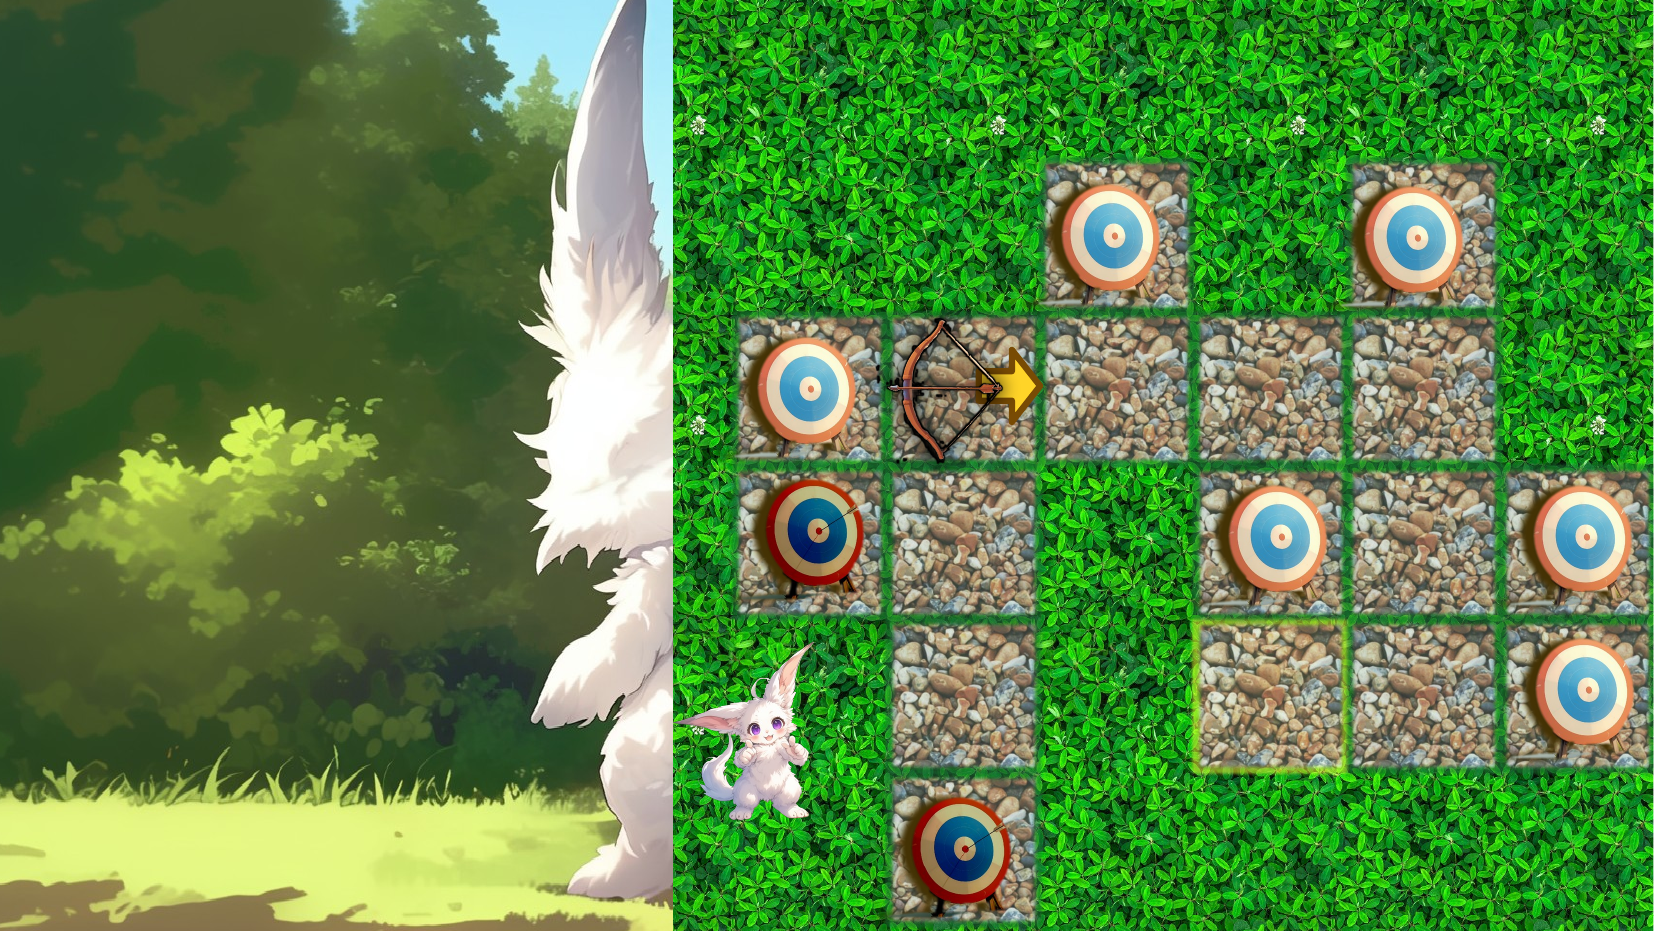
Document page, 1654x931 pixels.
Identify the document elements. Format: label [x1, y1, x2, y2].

text_box [890, 623, 1037, 768]
text_box [893, 919, 1037, 923]
text_box [1478, 162, 1497, 309]
picture [732, 308, 1002, 601]
text_box [1169, 162, 1190, 309]
text_box [1351, 623, 1497, 769]
text_box [737, 601, 883, 616]
text_box [1197, 315, 1344, 457]
text_box [1505, 760, 1651, 769]
picture [1203, 456, 1354, 607]
picture [1036, 155, 1187, 306]
picture [1508, 456, 1654, 607]
picture [1510, 609, 1654, 760]
picture [1339, 157, 1490, 308]
text_box [891, 469, 1037, 616]
text_box [1044, 316, 1190, 462]
text_box [1351, 469, 1497, 616]
text_box [673, 0, 1654, 931]
text_box [1351, 316, 1497, 462]
text_box [1003, 315, 1041, 462]
text_box [1198, 607, 1344, 616]
text_box [1201, 627, 1340, 765]
picture [0, 0, 854, 931]
picture [886, 768, 1037, 919]
